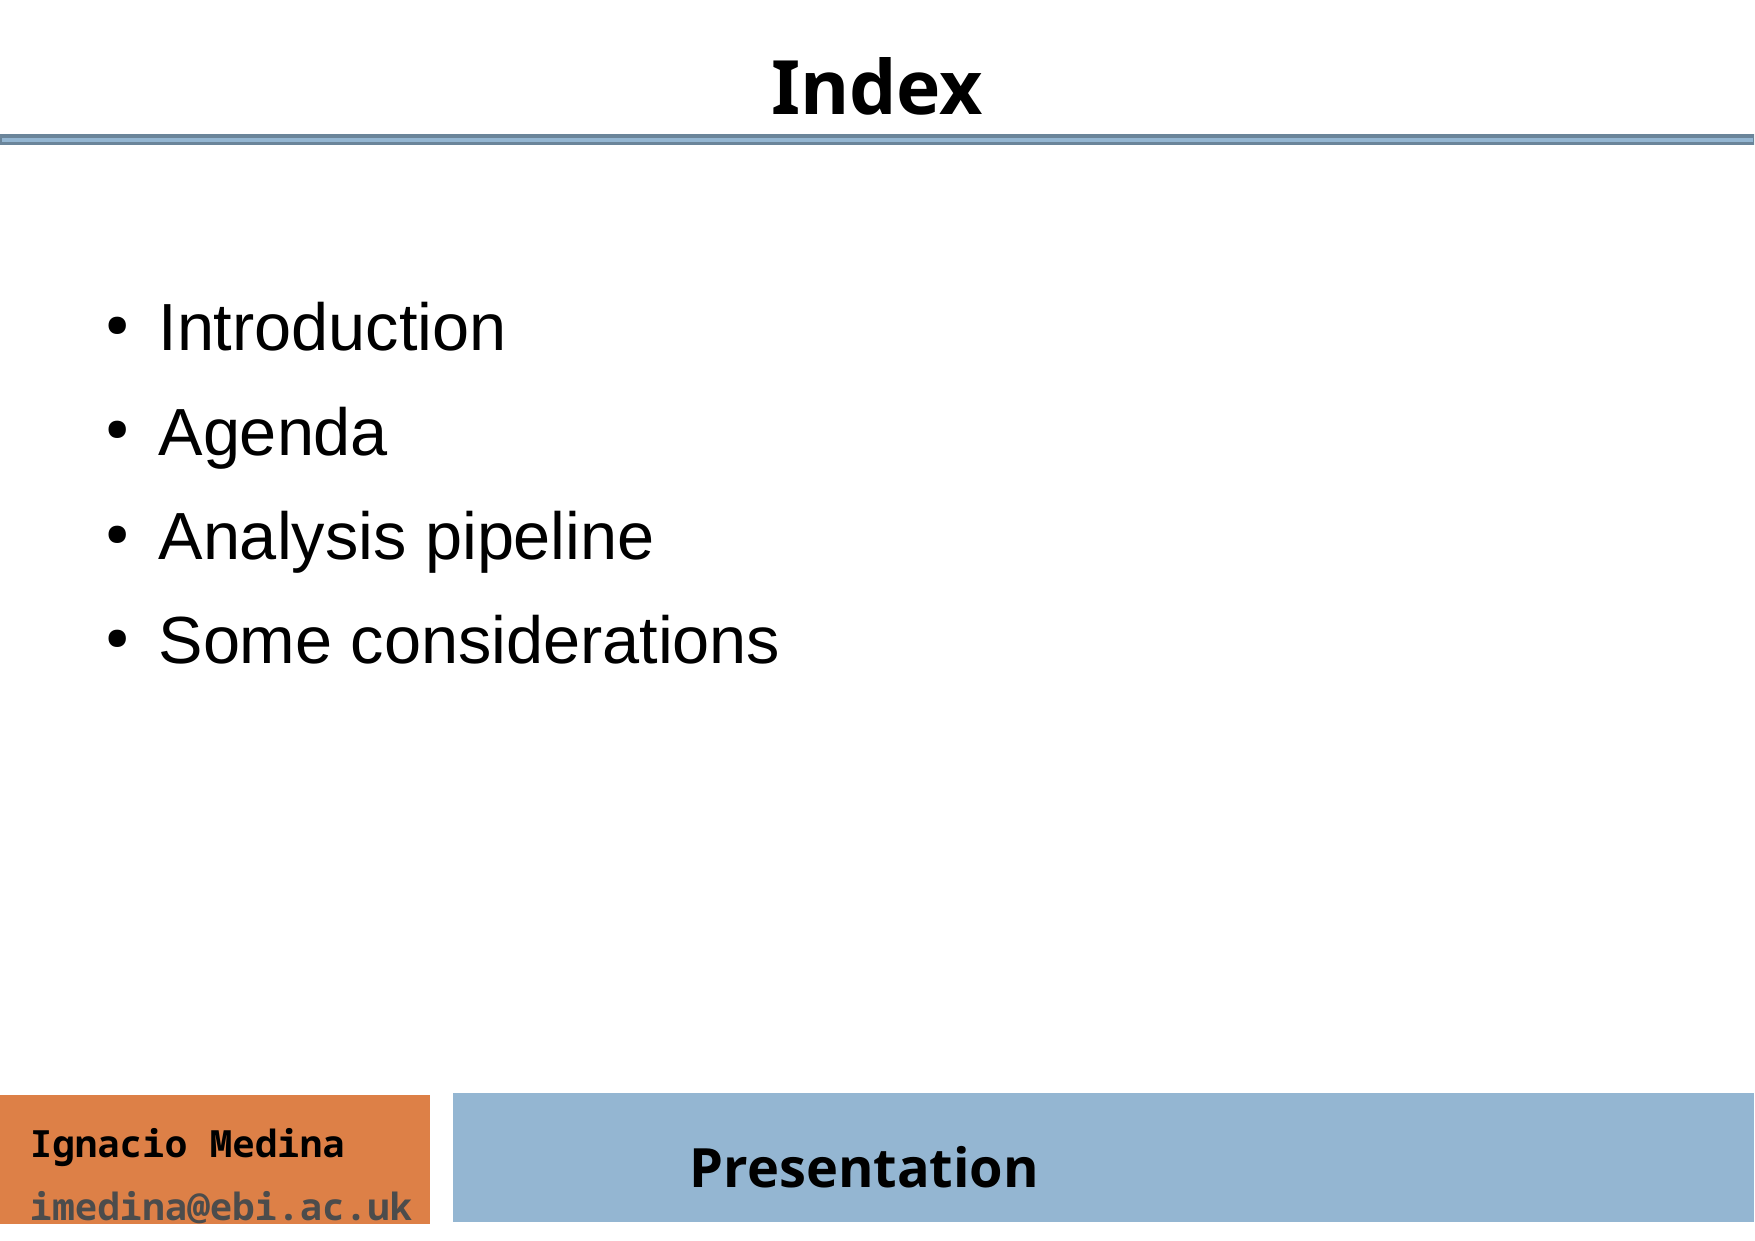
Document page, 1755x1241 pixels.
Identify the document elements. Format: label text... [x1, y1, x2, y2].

text_box Index [67, 27, 1688, 130]
text_box Presentation [675, 1122, 1726, 1201]
text_box [0, 136, 1754, 144]
text_box Ignacio Medina imedina@ebi.ac.uk [15, 1110, 436, 1224]
list Introduction Agenda Analysis pipeline Some considerations [87, 290, 1632, 1010]
